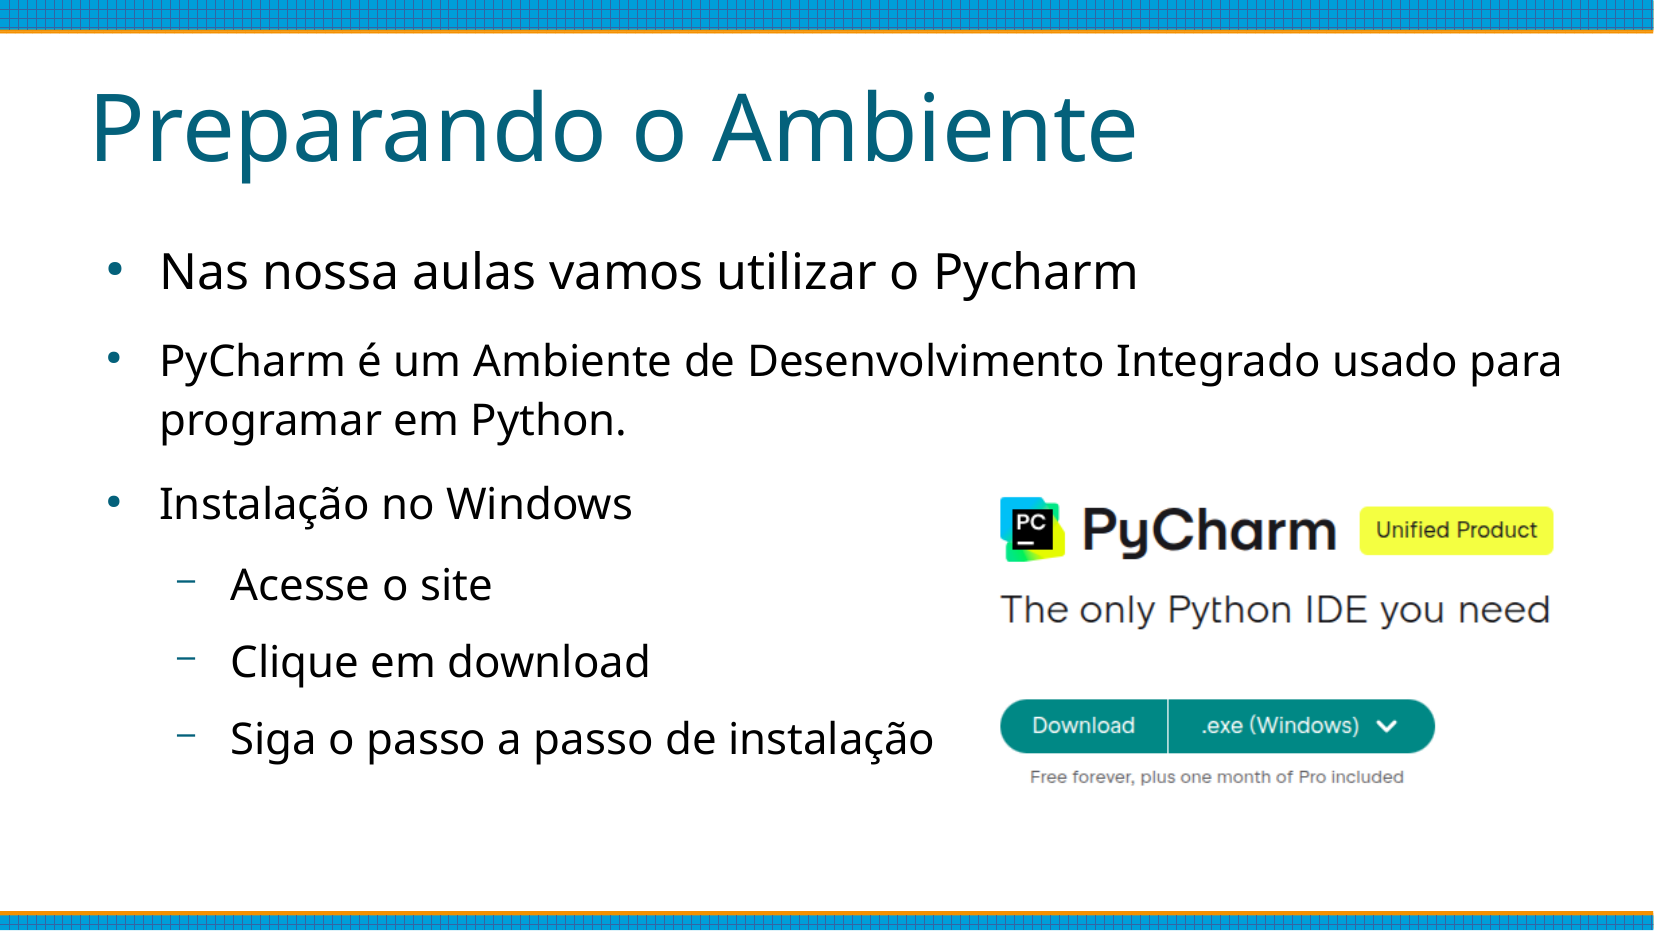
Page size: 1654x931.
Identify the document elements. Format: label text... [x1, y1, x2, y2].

picture [944, 442, 1590, 806]
list Nas nossa aulas vamos utilizar o Pycharm PyCharm é um Ambiente de Desenvolvimento Integrado usado para programar em Python. Instalação no Windows Acesse o site Clique em download Siga o passo a passo de instalação [88, 236, 1565, 901]
title Preparando o Ambiente [88, 44, 1565, 207]
